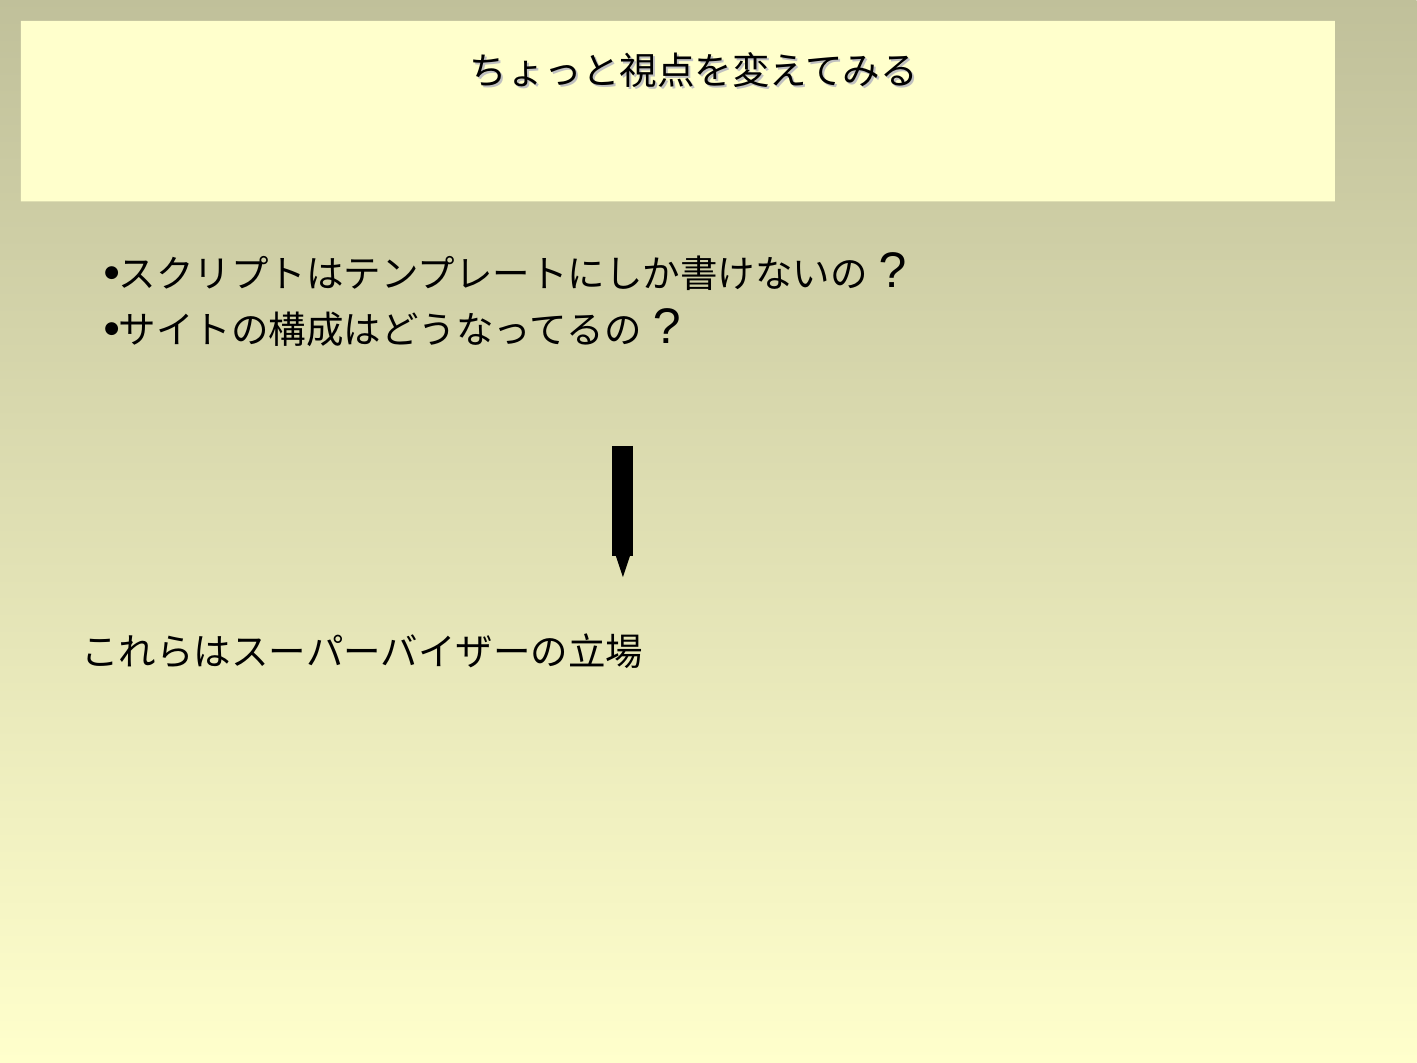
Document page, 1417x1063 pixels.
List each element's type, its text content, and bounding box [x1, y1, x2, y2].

text_box [20, 20, 1335, 202]
text_box スクリプトはテンプレートにしか書けないの? サイトの構成はどうなってるの? [89, 235, 1292, 413]
text_box これらはスーパーバイザーの立場 [66, 614, 1244, 967]
text_box ちょっと視点を変えてみる [22, 33, 1365, 180]
